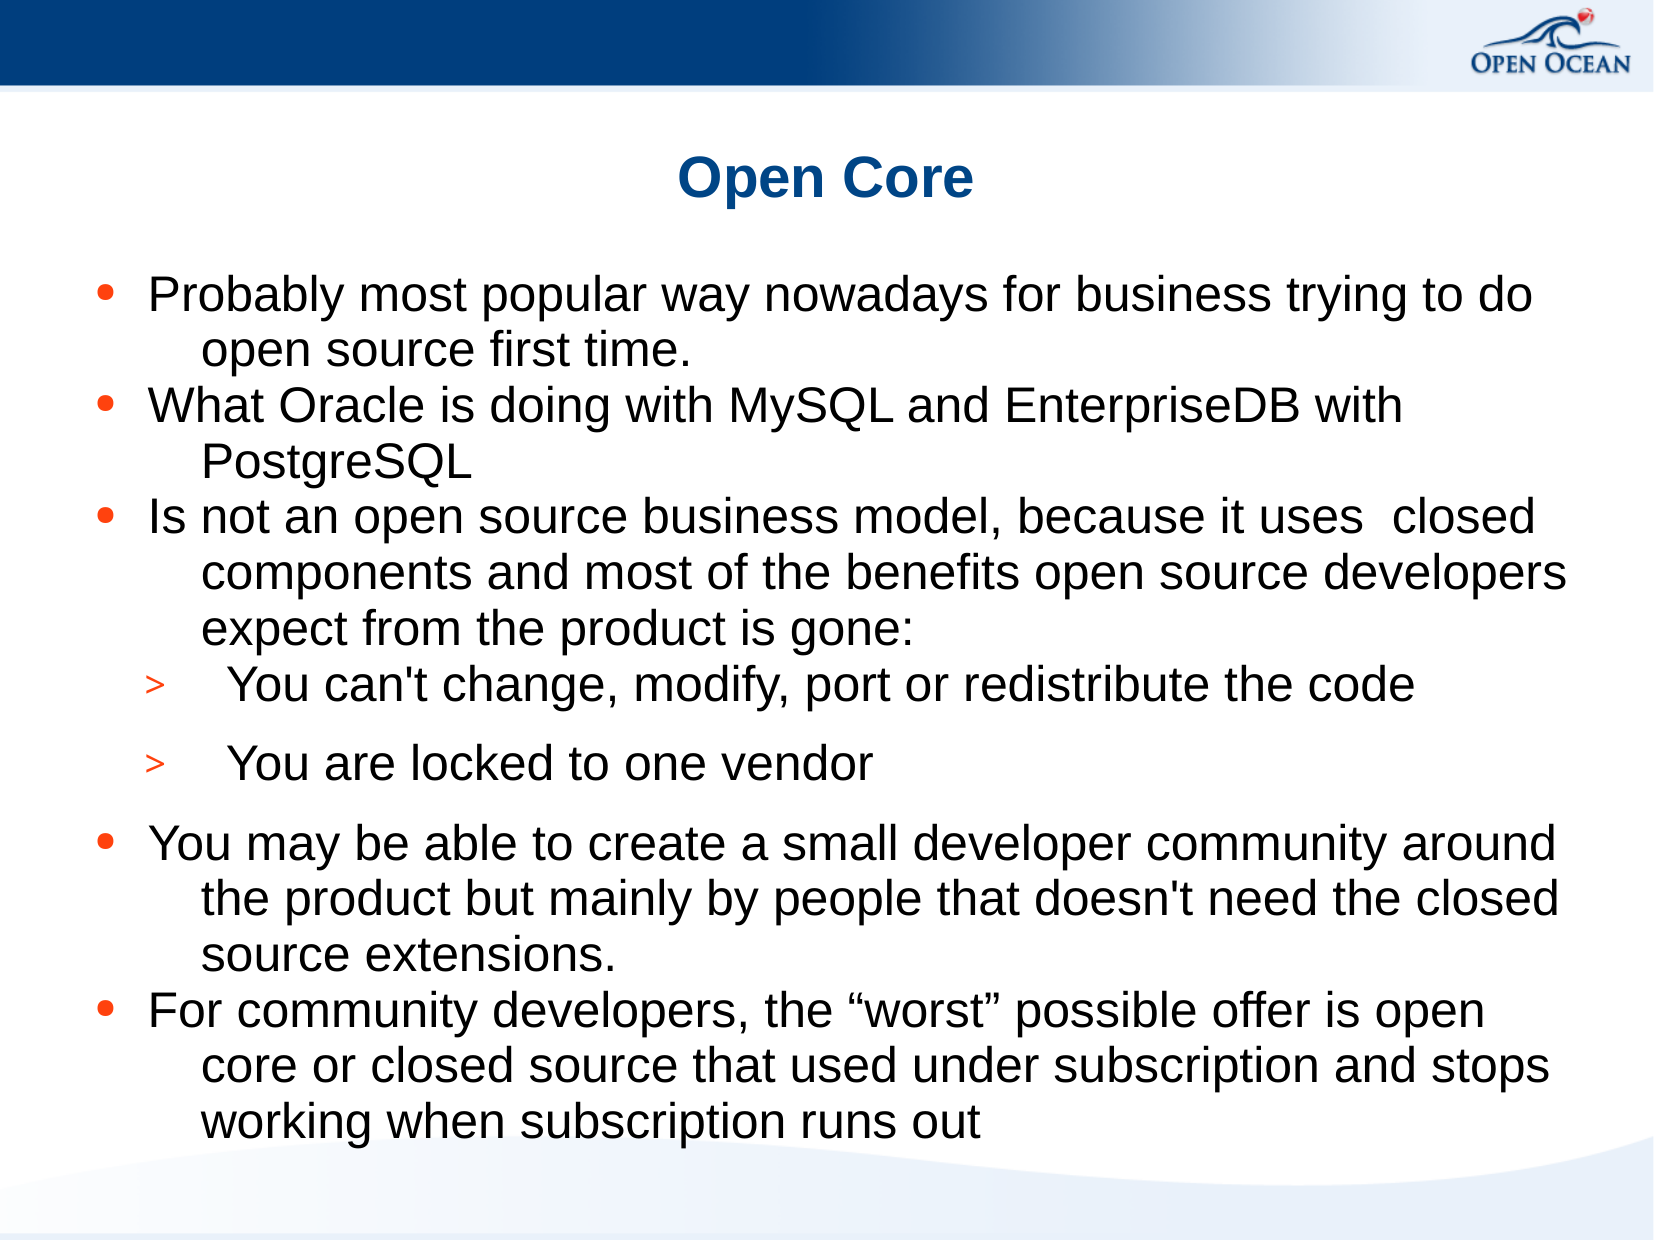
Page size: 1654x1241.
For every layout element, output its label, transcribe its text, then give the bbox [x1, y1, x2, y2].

picture [0, 0, 1654, 1240]
list Probably most popular way nowadays for business trying to do open source first time. What Oracle is doing with MySQL and EnterpriseDB with PostgreSQL Is not an open source business model, because it uses closed components and most of the benefits open source developers expect from the product is gone: You can't change, modify, port or redistribute the code You are locked to one vendor You may be able to create a small developer community around the product but mainly by people that doesn't need the closed source extensions. For community developers, the “worst” possible offer is open core or closed source that used under subscription and stops working when subscription runs out [59, 265, 1595, 1150]
title Open Core [82, 95, 1571, 259]
